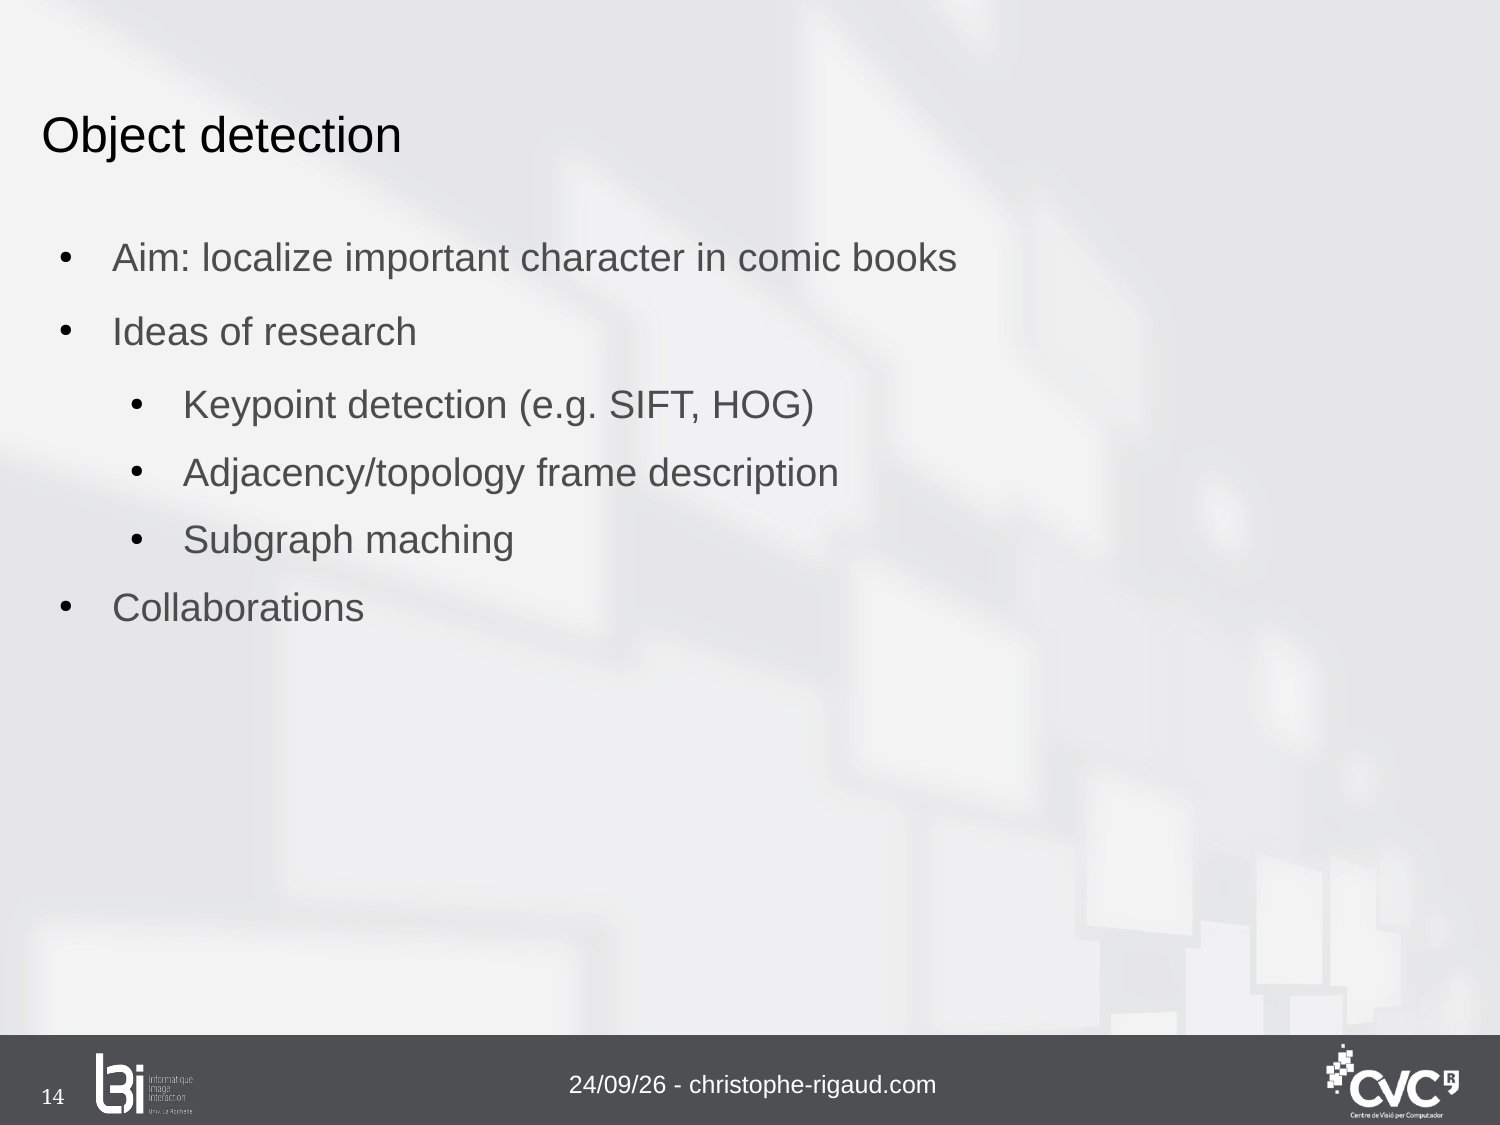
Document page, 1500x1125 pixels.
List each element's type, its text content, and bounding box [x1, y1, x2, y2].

text_box 01/03/13 - christophe-rigaud.com [59, 1063, 1447, 1106]
title Object detection [41, 41, 1459, 229]
picture [0, 0, 1500, 1125]
list Aim: localize important character in comic books Ideas of research Keypoint detection (e.g. SIFT, HOG) Adjacency/topology frame description Subgraph maching Collaborations [41, 235, 1459, 1004]
